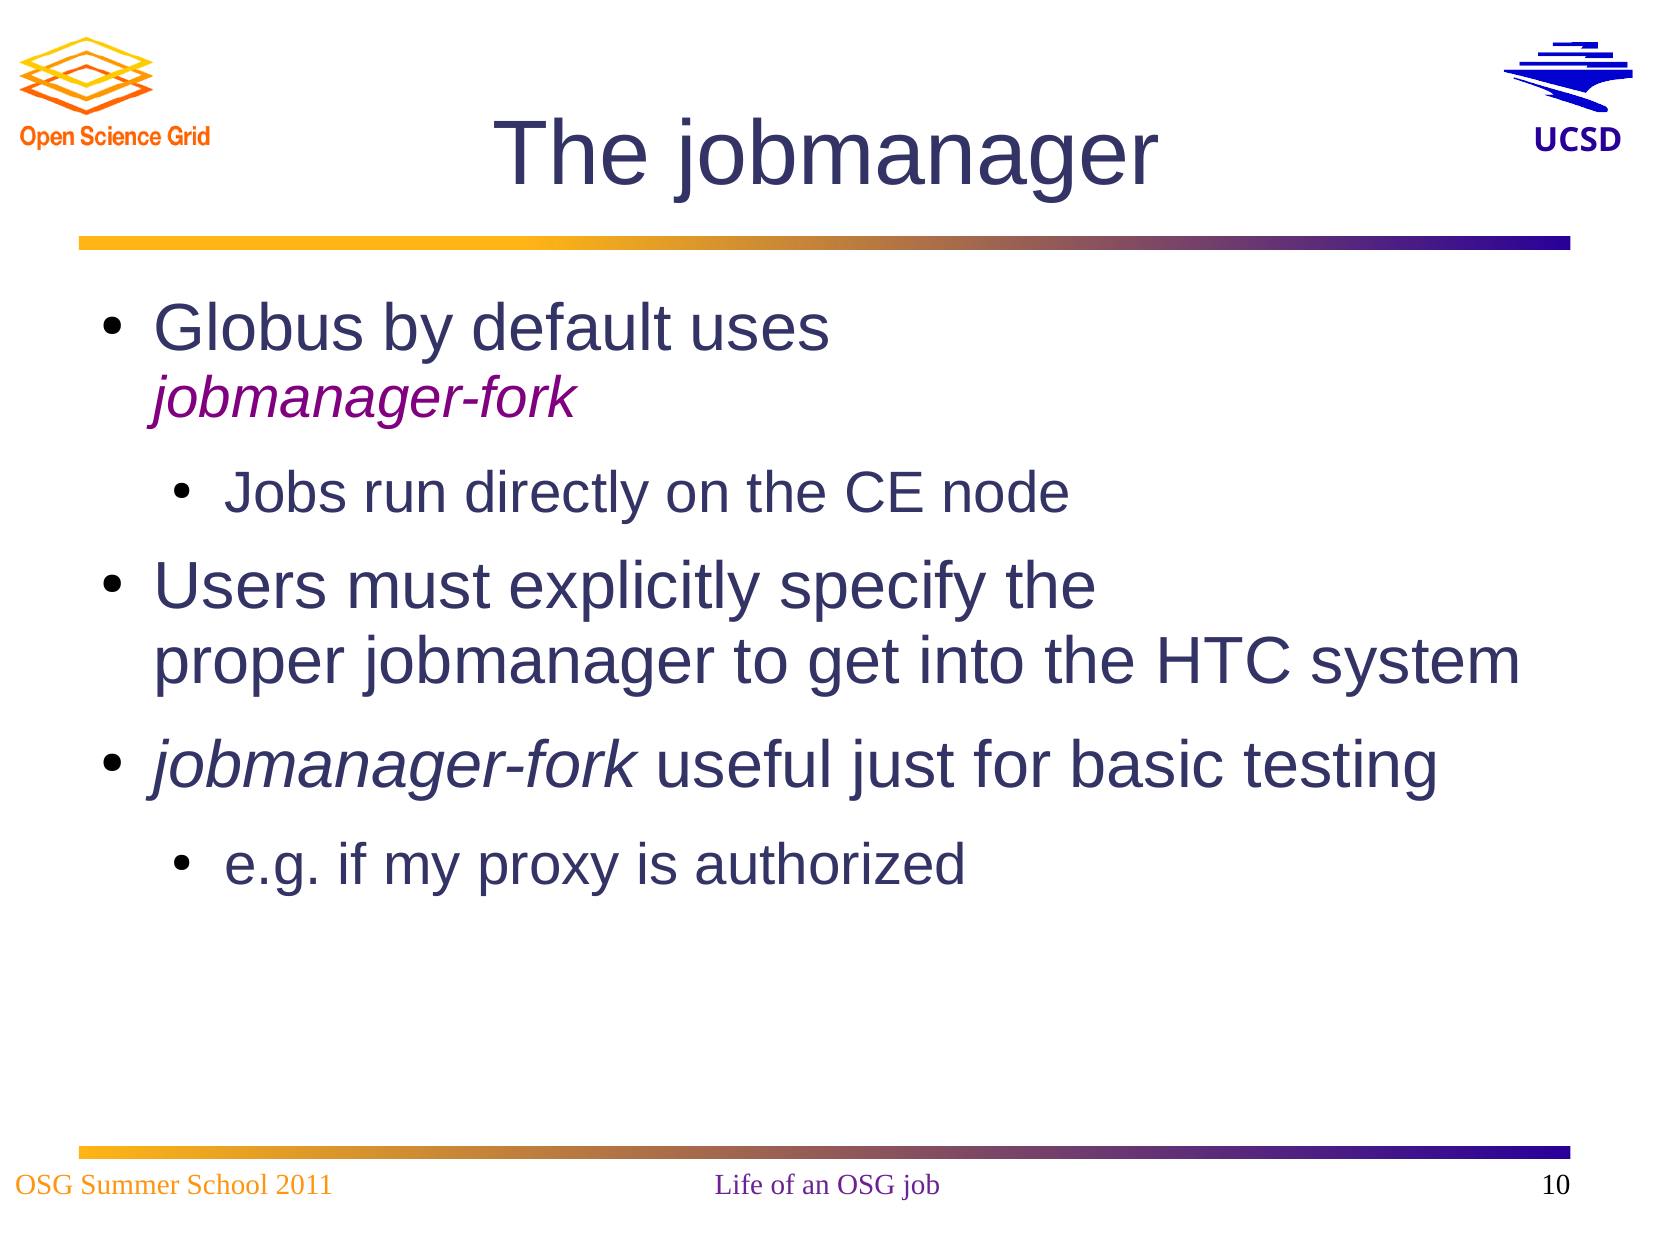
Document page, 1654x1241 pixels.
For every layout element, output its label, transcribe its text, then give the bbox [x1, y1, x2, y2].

picture [0, 14, 229, 167]
picture [1495, 42, 1637, 118]
title The jobmanager [82, 56, 1571, 250]
list Globus by default uses jobmanager-fork Jobs run directly on the CE node Users must explicitly specify the proper jobmanager to get into the HTC system jobmanager-fork useful just for basic testing e.g. if my proxy is authorized [82, 290, 1571, 1109]
